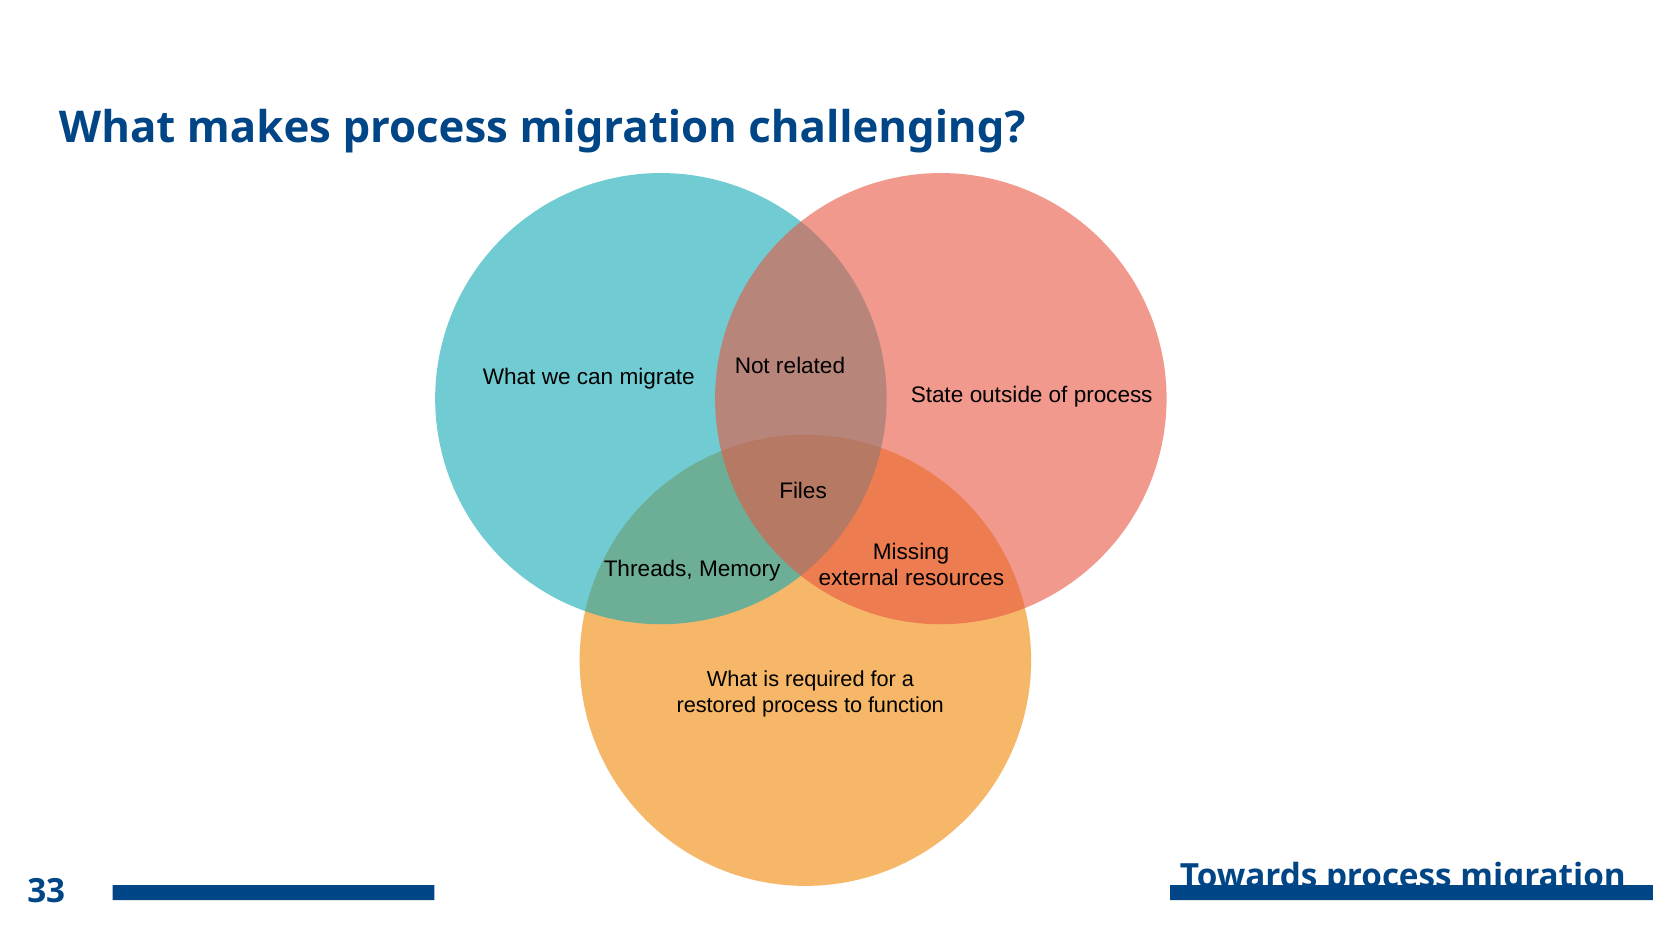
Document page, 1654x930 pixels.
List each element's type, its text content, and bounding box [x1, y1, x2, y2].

chart [434, 172, 1171, 915]
title What makes process migration challenging? [58, 44, 1594, 155]
